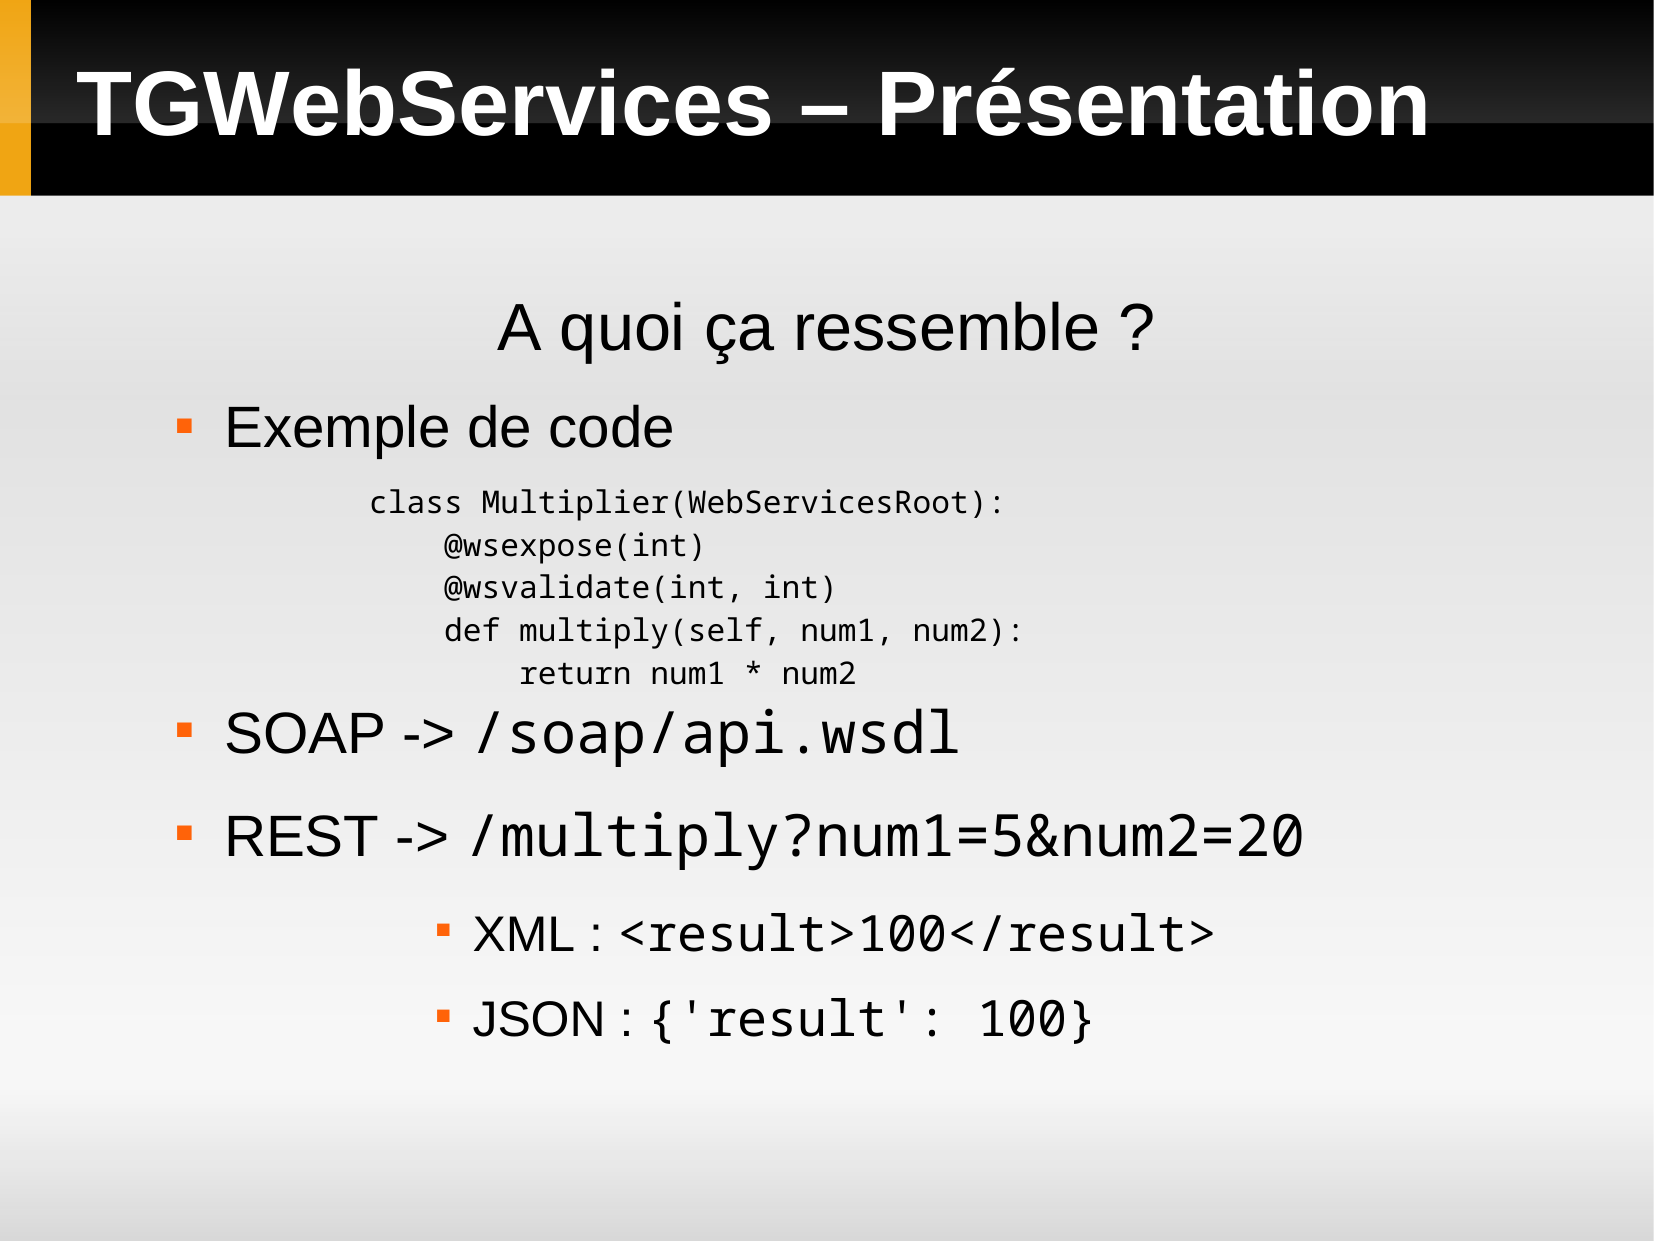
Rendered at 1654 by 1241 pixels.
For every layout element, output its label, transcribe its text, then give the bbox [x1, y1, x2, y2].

list A quoi ça ressemble ? Exemple de code SOAP -> /soap/api.wsdl REST -> /multiply?num1=5&num2=20 XML : <result>100</result> JSON : {'result': 100} [82, 290, 1571, 1094]
picture [0, 0, 1654, 1241]
title TGWebServices – Présentation [76, 7, 1565, 200]
text_box class Multiplier(WebServicesRoot): @wsexpose(int) @wsvalidate(int, int) def multiply(self, num1, num2): return num1 * num2 [354, 472, 1214, 768]
